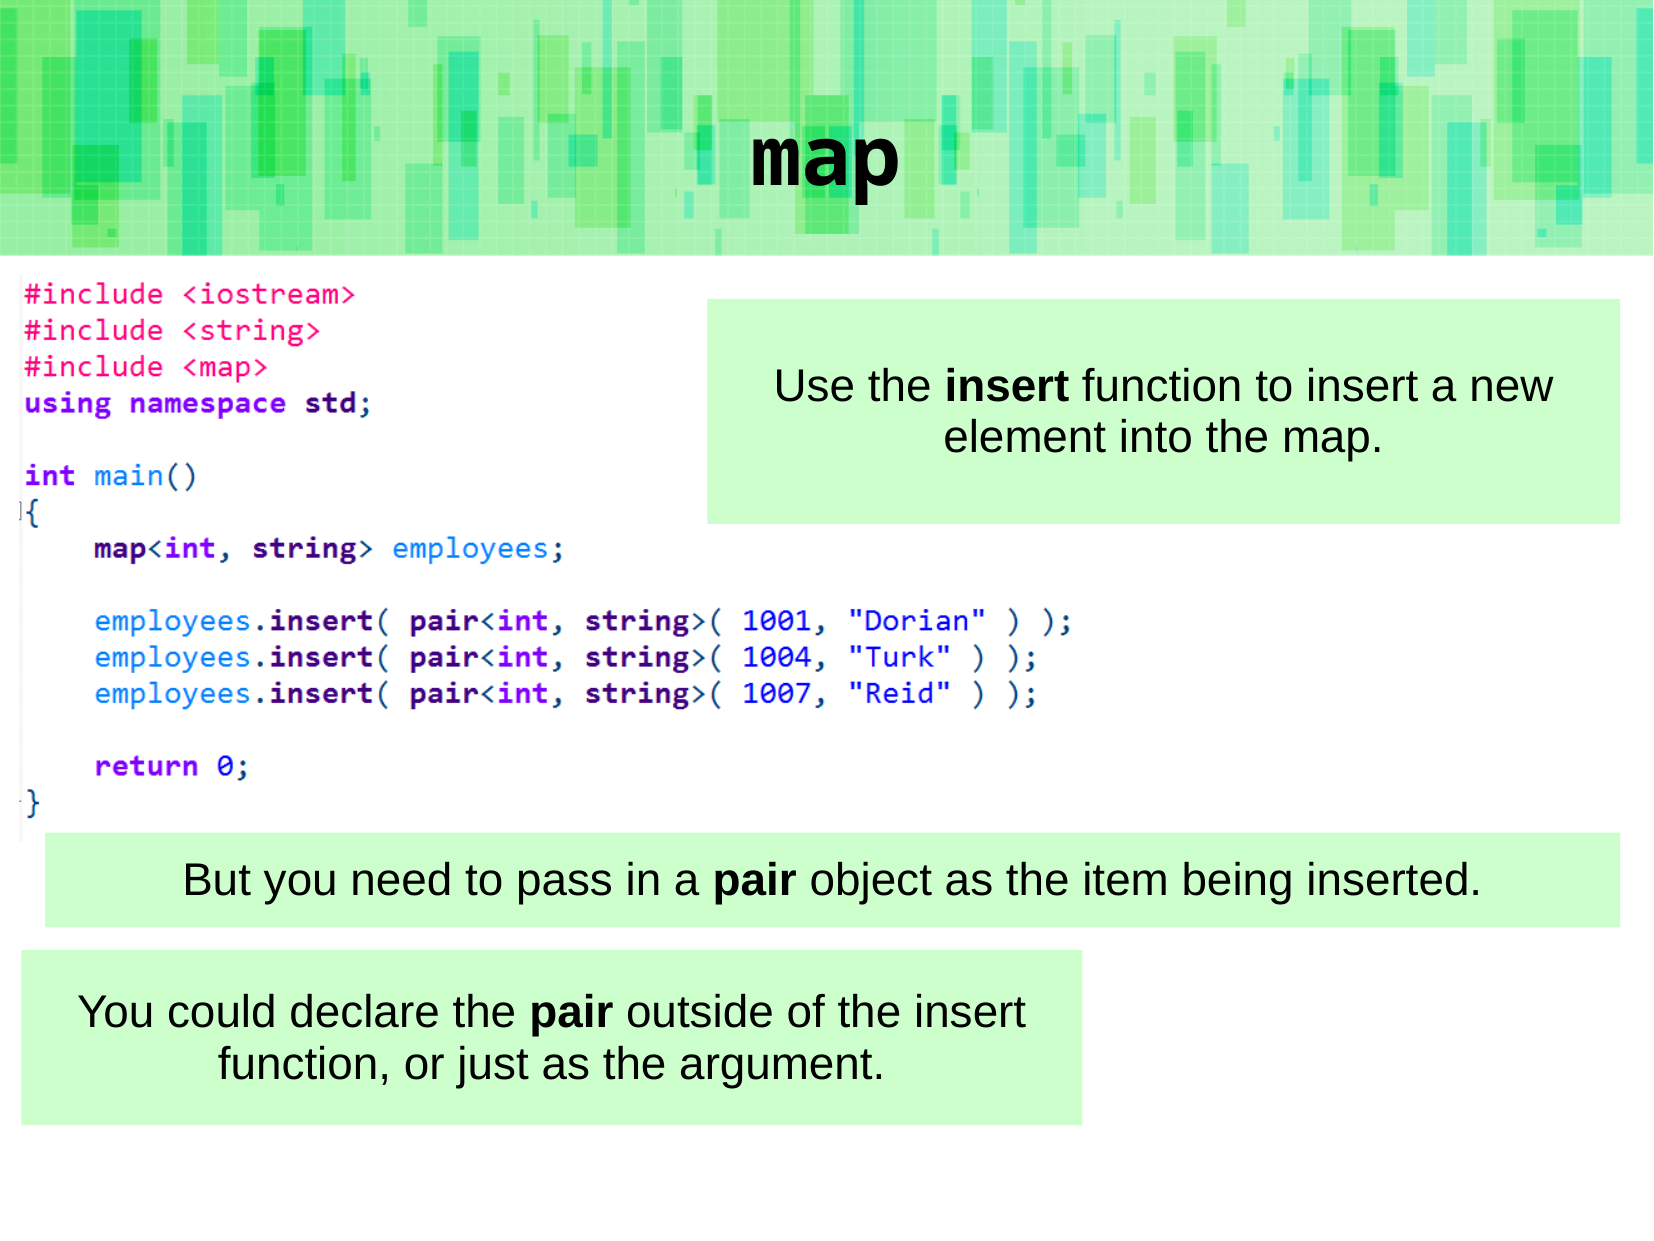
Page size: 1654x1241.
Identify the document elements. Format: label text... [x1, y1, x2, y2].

text_box You could declare the pair outside of the insert function, or just as the argument. [21, 950, 1083, 1126]
title map [82, 49, 1571, 257]
text_box But you need to pass in a pair object as the item being inserted. [45, 832, 1621, 928]
text_box Use the insert function to insert a new element into the map. [707, 298, 1621, 524]
picture [0, 0, 1654, 1241]
